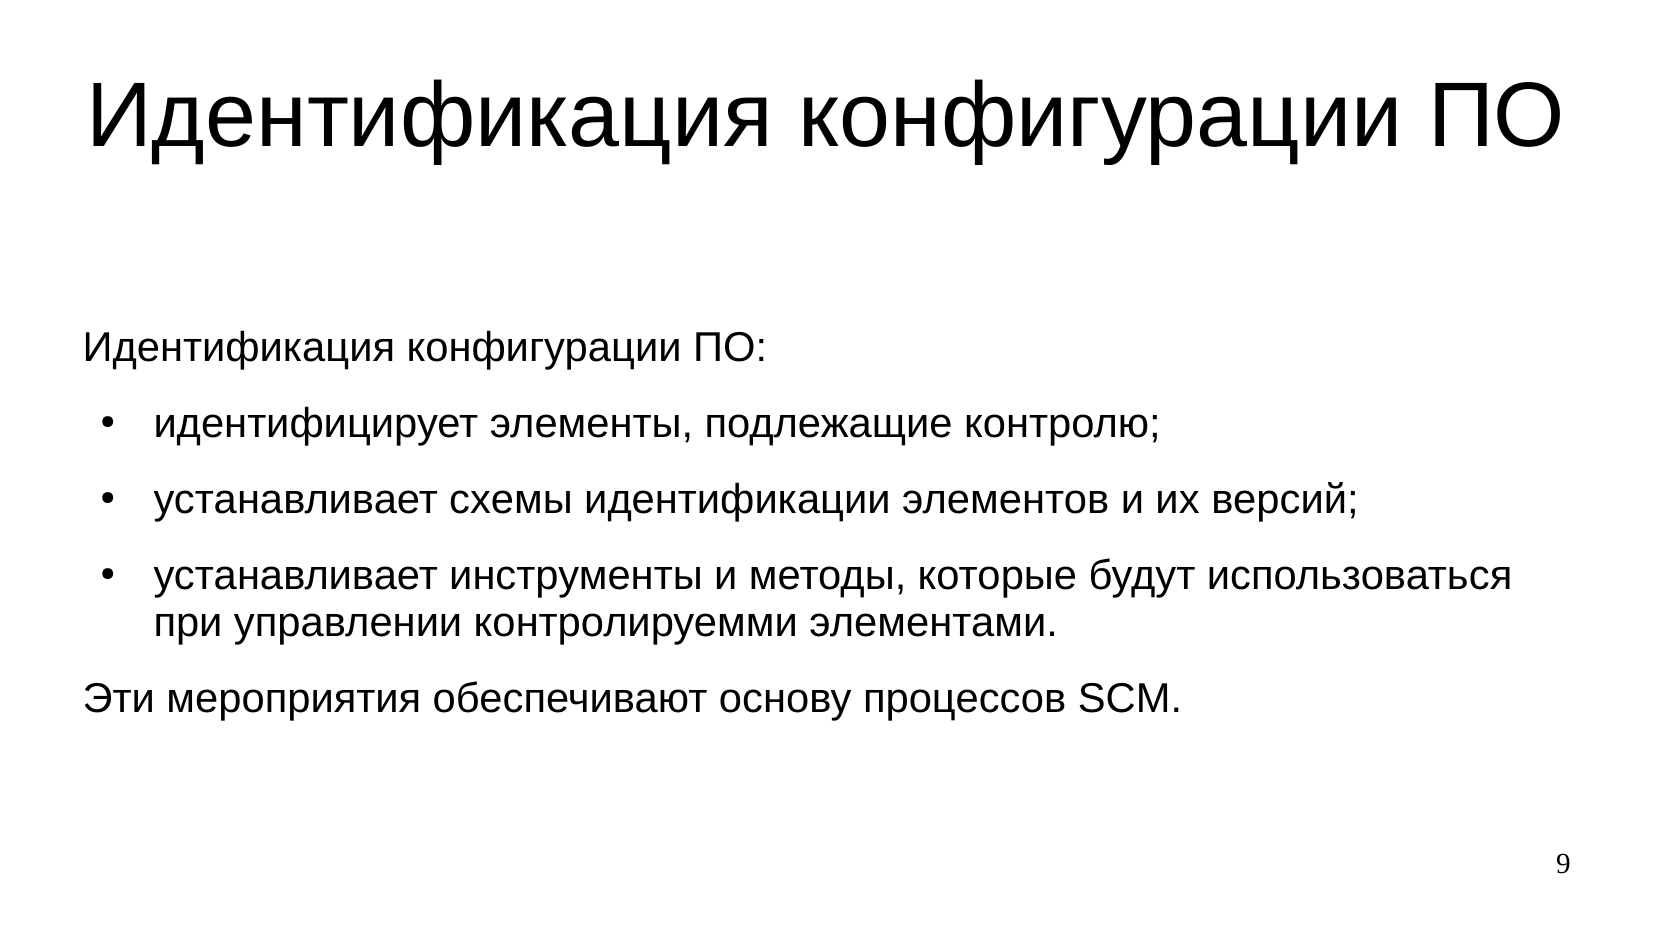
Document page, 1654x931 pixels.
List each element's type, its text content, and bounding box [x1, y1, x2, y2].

title Идентификация конфигурации ПО [82, 37, 1571, 193]
list Идентификация конфигурации ПО: идентифицирует элементы, подлежащие контролю; устанавливает схемы идентификации элементов и их версий; устанавливает инструменты и методы, которые будут использоваться при управлении контролируемми элементами. Эти мероприятия обеспечивают основу процессов SCM. [82, 323, 1571, 756]
